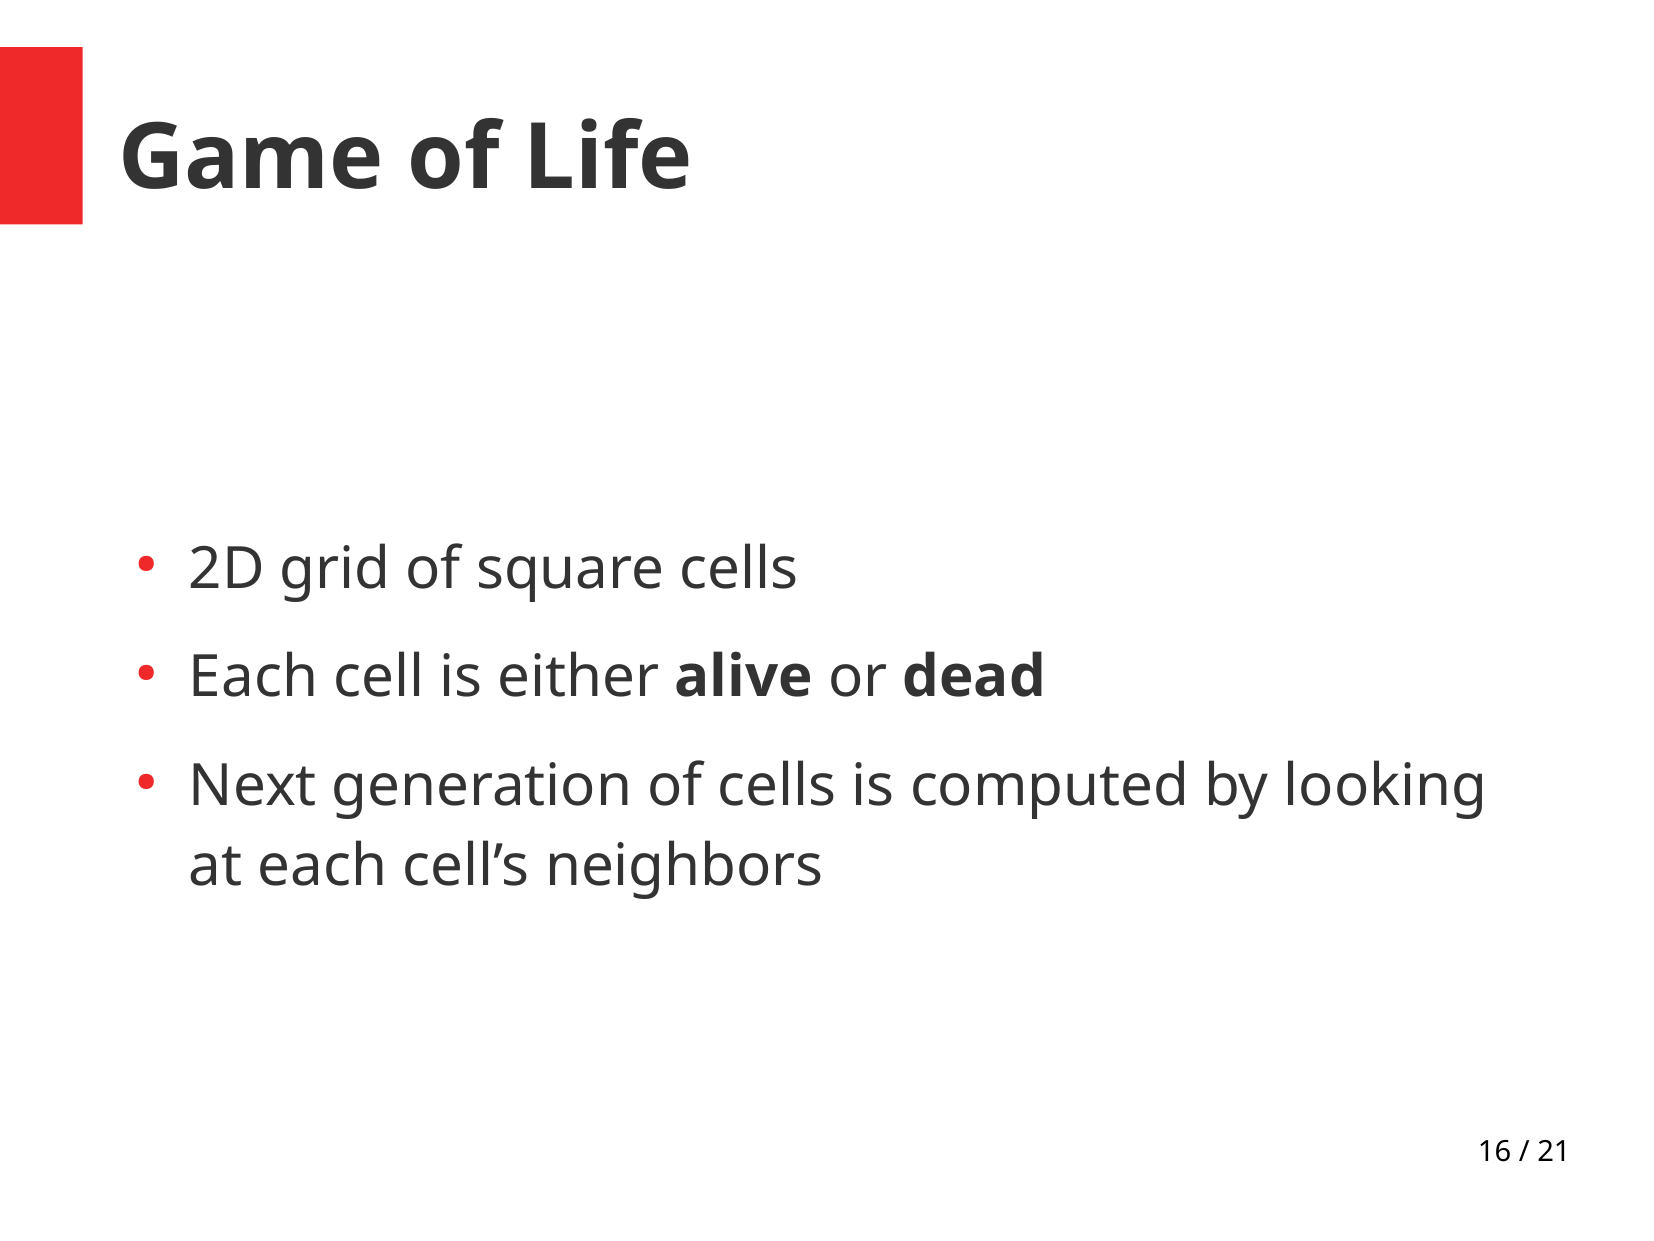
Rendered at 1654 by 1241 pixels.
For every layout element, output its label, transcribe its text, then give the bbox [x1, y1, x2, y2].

list 2D grid of square cells Each cell is either alive or dead Next generation of cells is computed by looking at each cell’s neighbors [118, 354, 1536, 1074]
title Game of Life [118, 49, 1571, 257]
